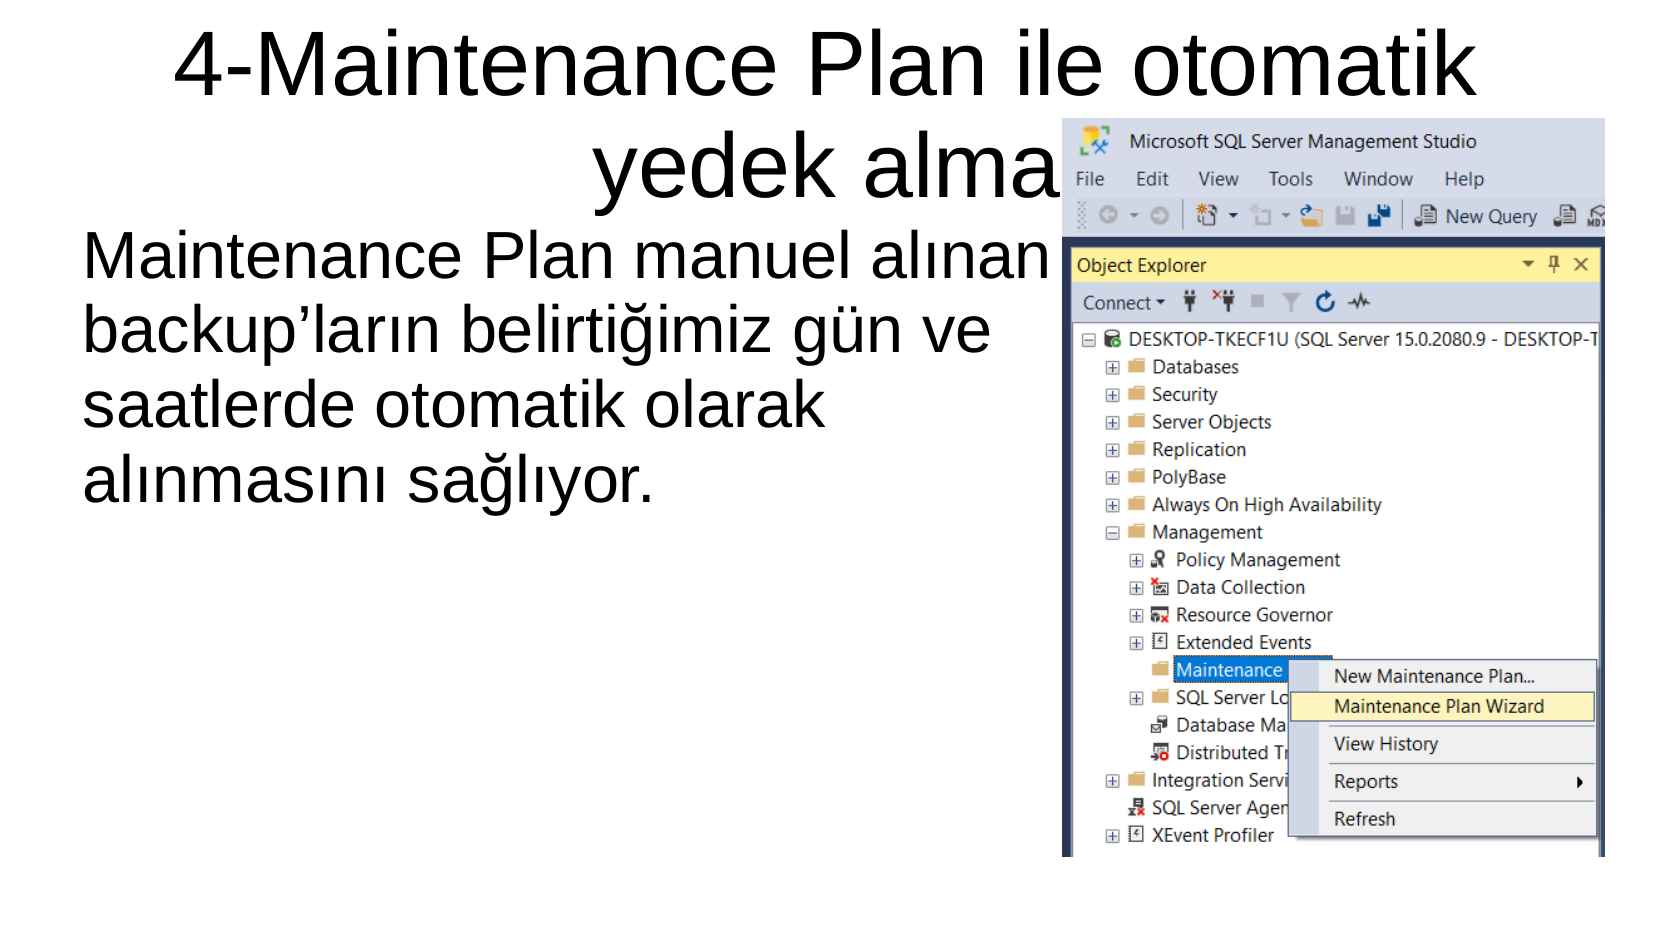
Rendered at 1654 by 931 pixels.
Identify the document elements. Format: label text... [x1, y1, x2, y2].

title 4-Maintenance Plan ile otomatik yedek alma [82, 12, 1571, 217]
list Maintenance Plan manuel alınan backup’ların belirtiğimiz gün ve saatlerde otomatik olarak alınmasını sağlıyor. [82, 217, 1062, 758]
picture [1062, 118, 1605, 857]
